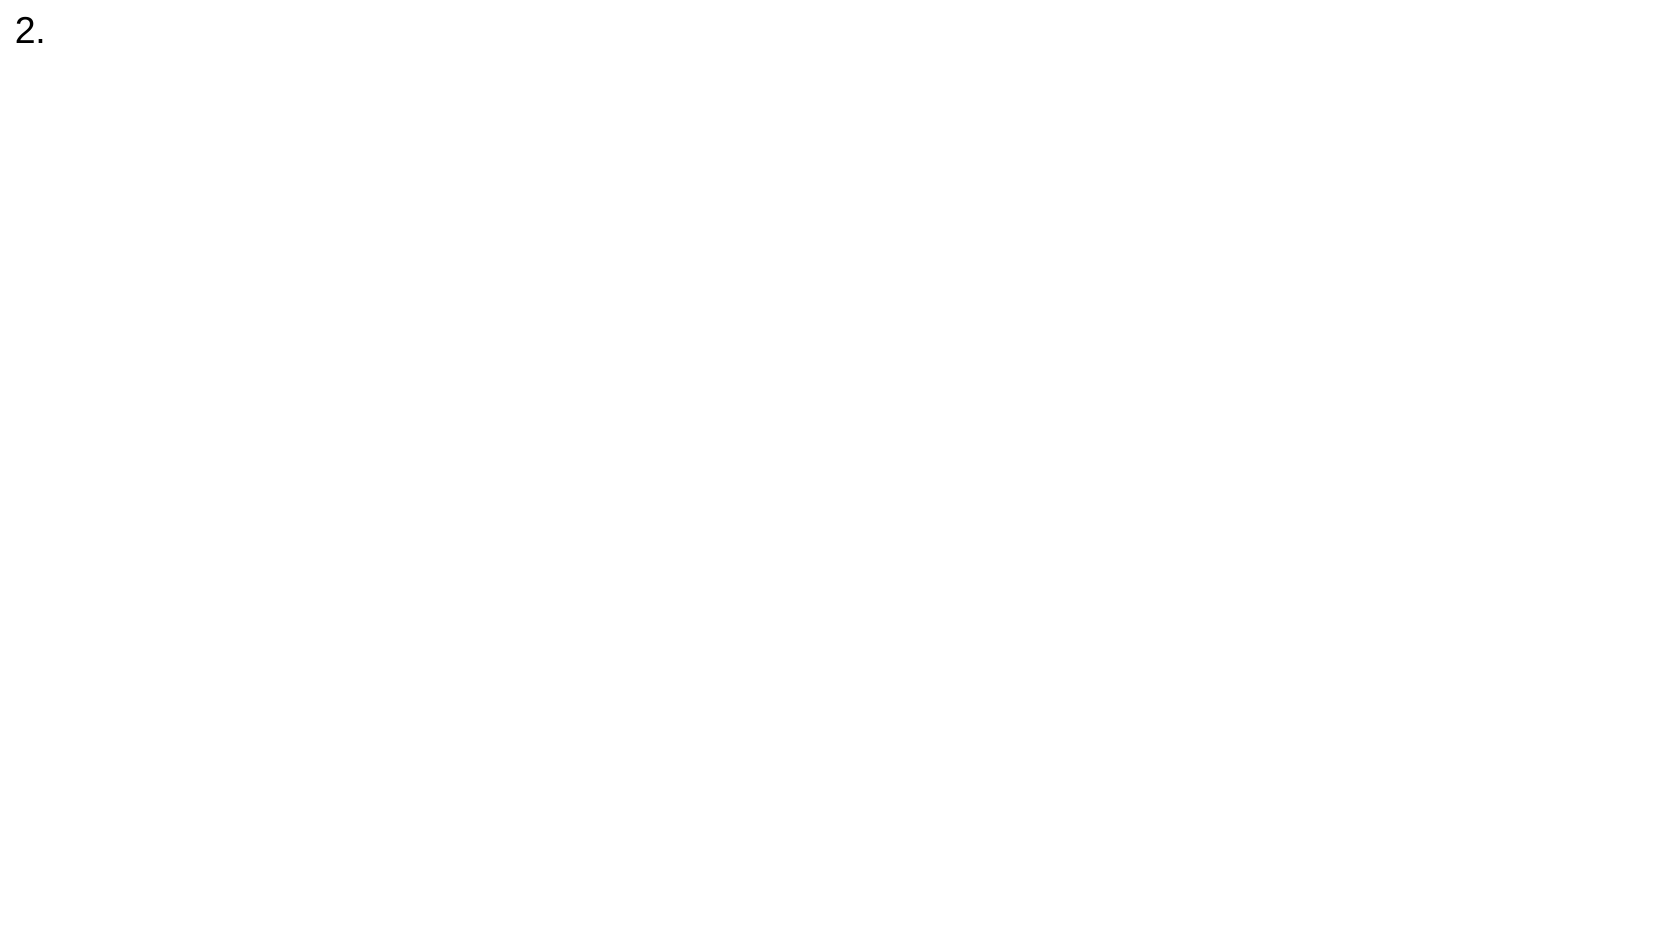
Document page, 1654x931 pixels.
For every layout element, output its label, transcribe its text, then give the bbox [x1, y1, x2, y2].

text_box 2. [0, 2, 61, 60]
